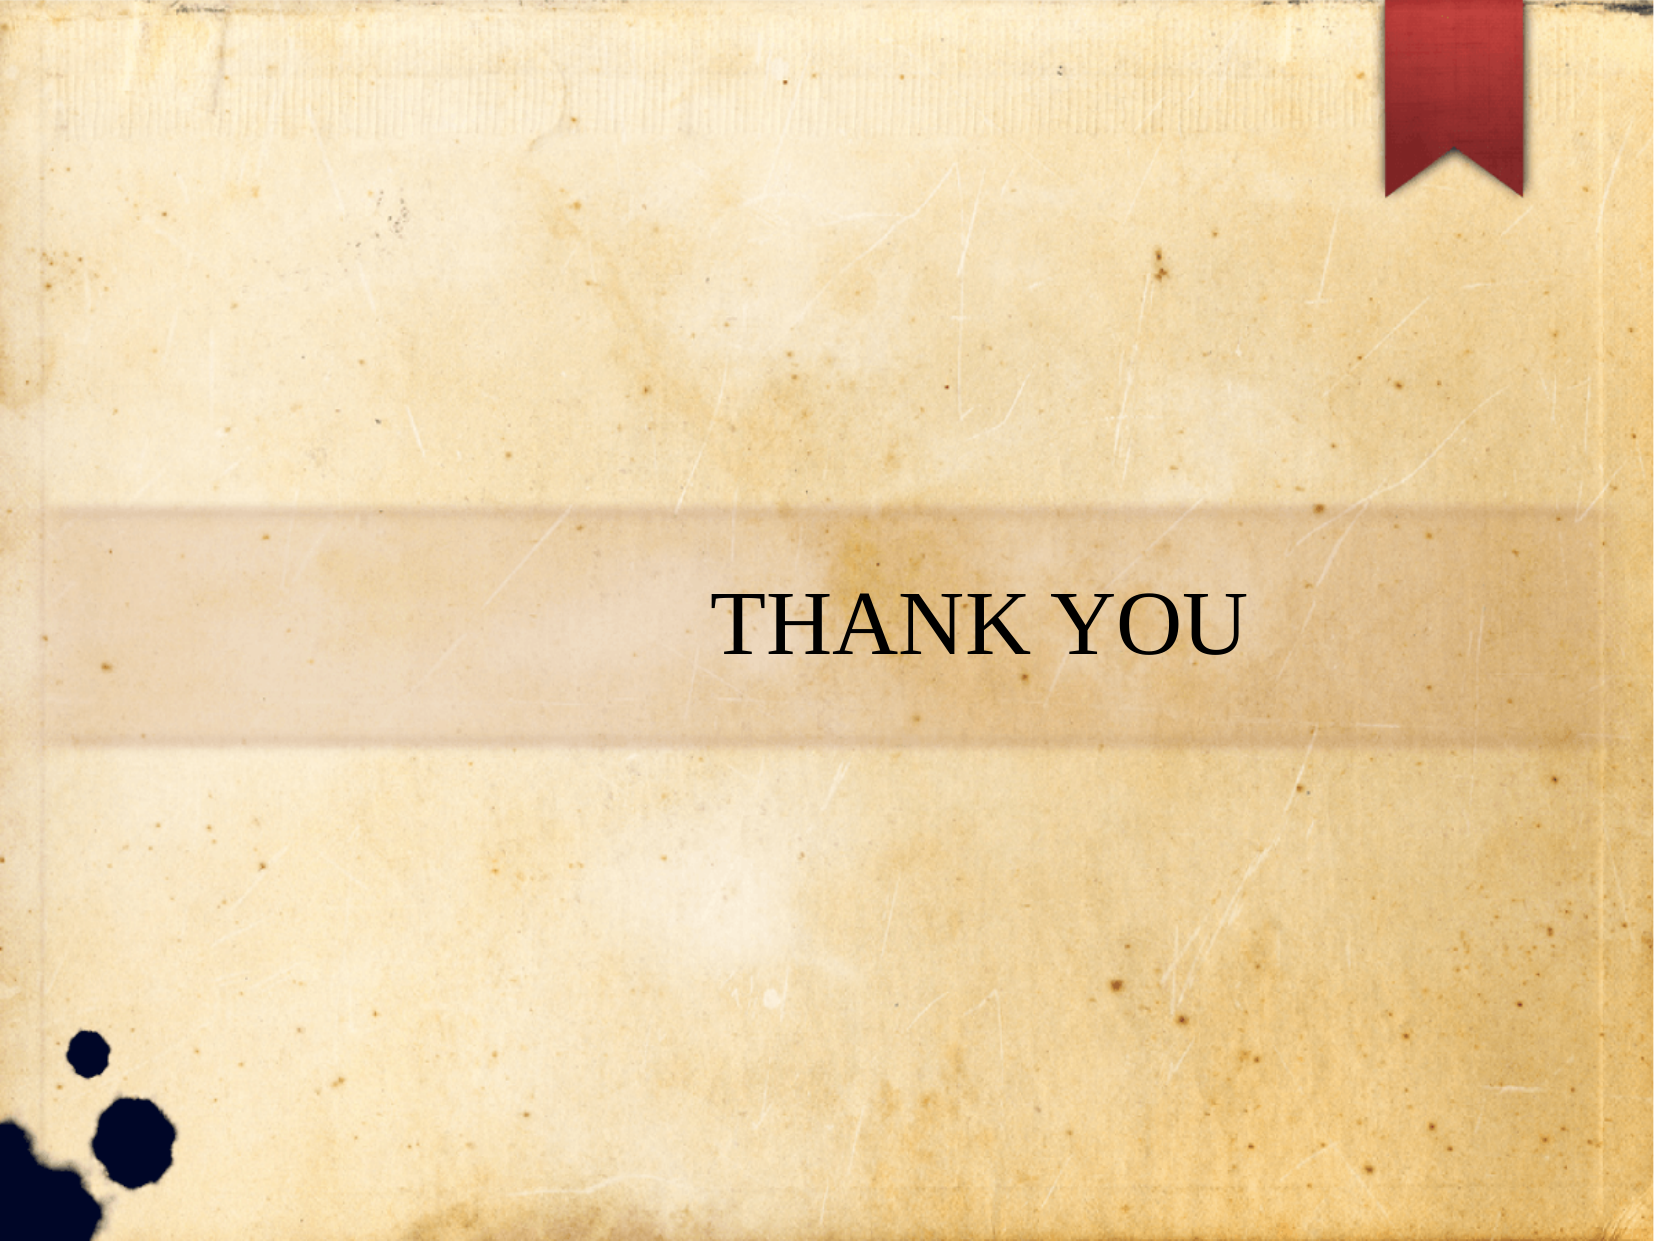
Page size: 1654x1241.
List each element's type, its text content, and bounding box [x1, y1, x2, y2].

picture [0, 0, 1654, 1241]
title THANK YOU [431, 519, 1530, 727]
